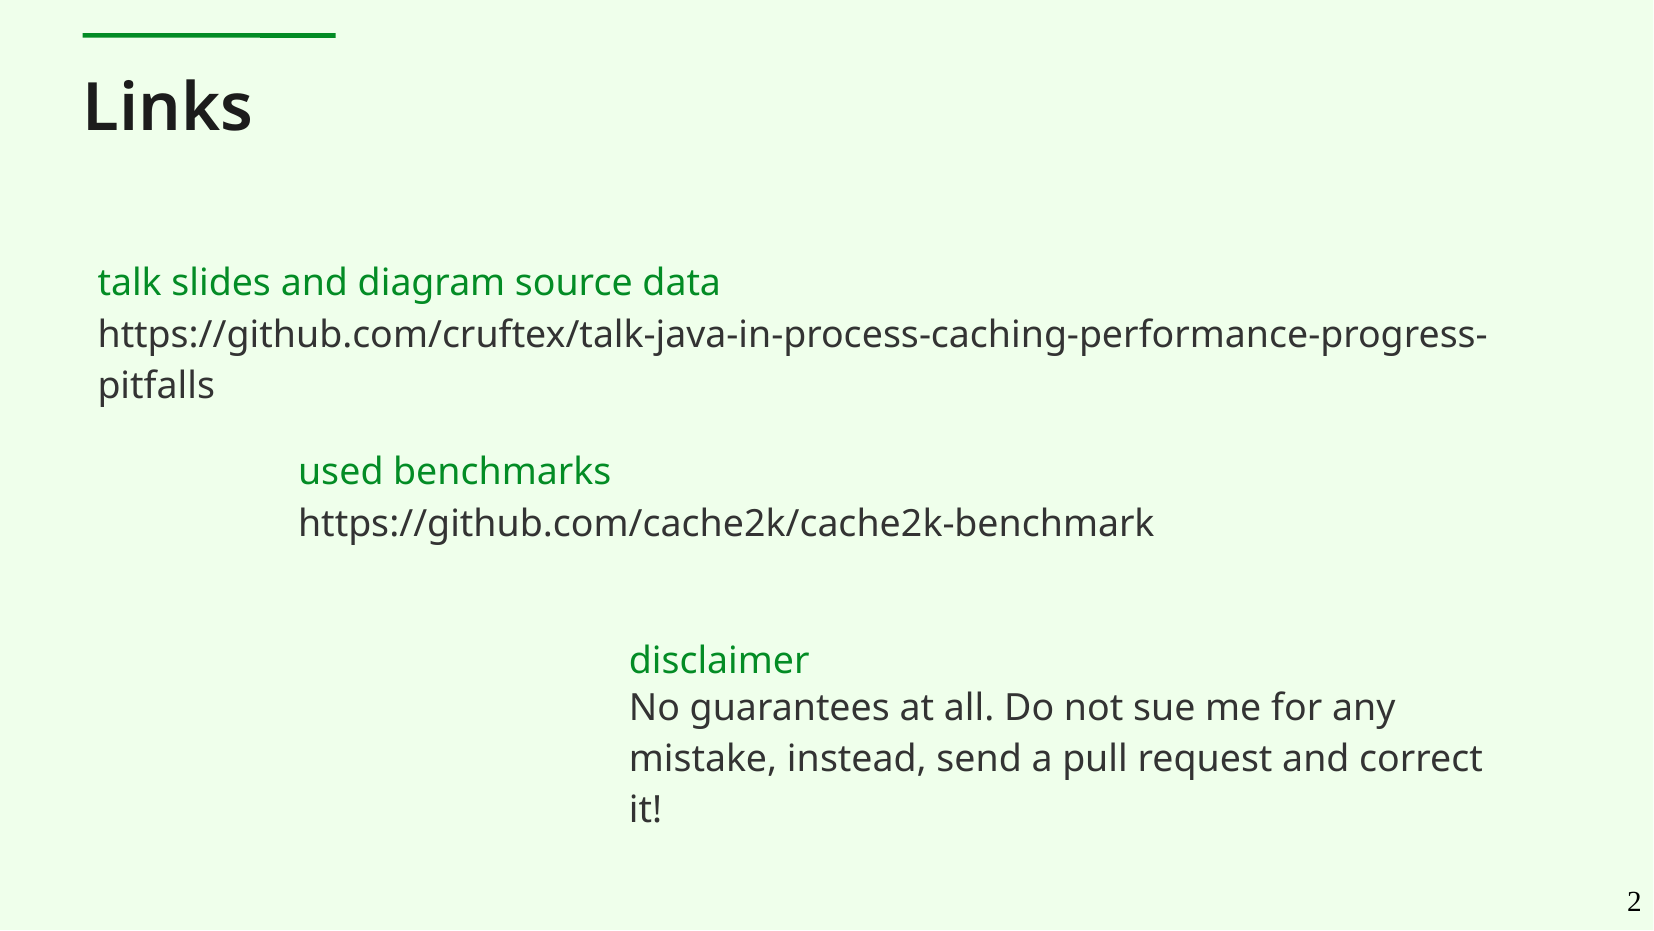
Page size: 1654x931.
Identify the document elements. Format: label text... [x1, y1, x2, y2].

text_box talk slides and diagram source data [82, 248, 792, 300]
title Links [82, 59, 1571, 193]
text_box disclaimer [614, 625, 1323, 673]
text_box https://github.com/cruftex/talk-java-in-process-caching-performance-progress-pitfalls [82, 300, 1595, 353]
text_box No guarantees at all. Do not sue me for any mistake, instead, send a pull request and correct it! [614, 673, 1512, 764]
text_box https://github.com/cache2k/cache2k-benchmark [283, 489, 1654, 580]
text_box used benchmarks [283, 437, 993, 489]
